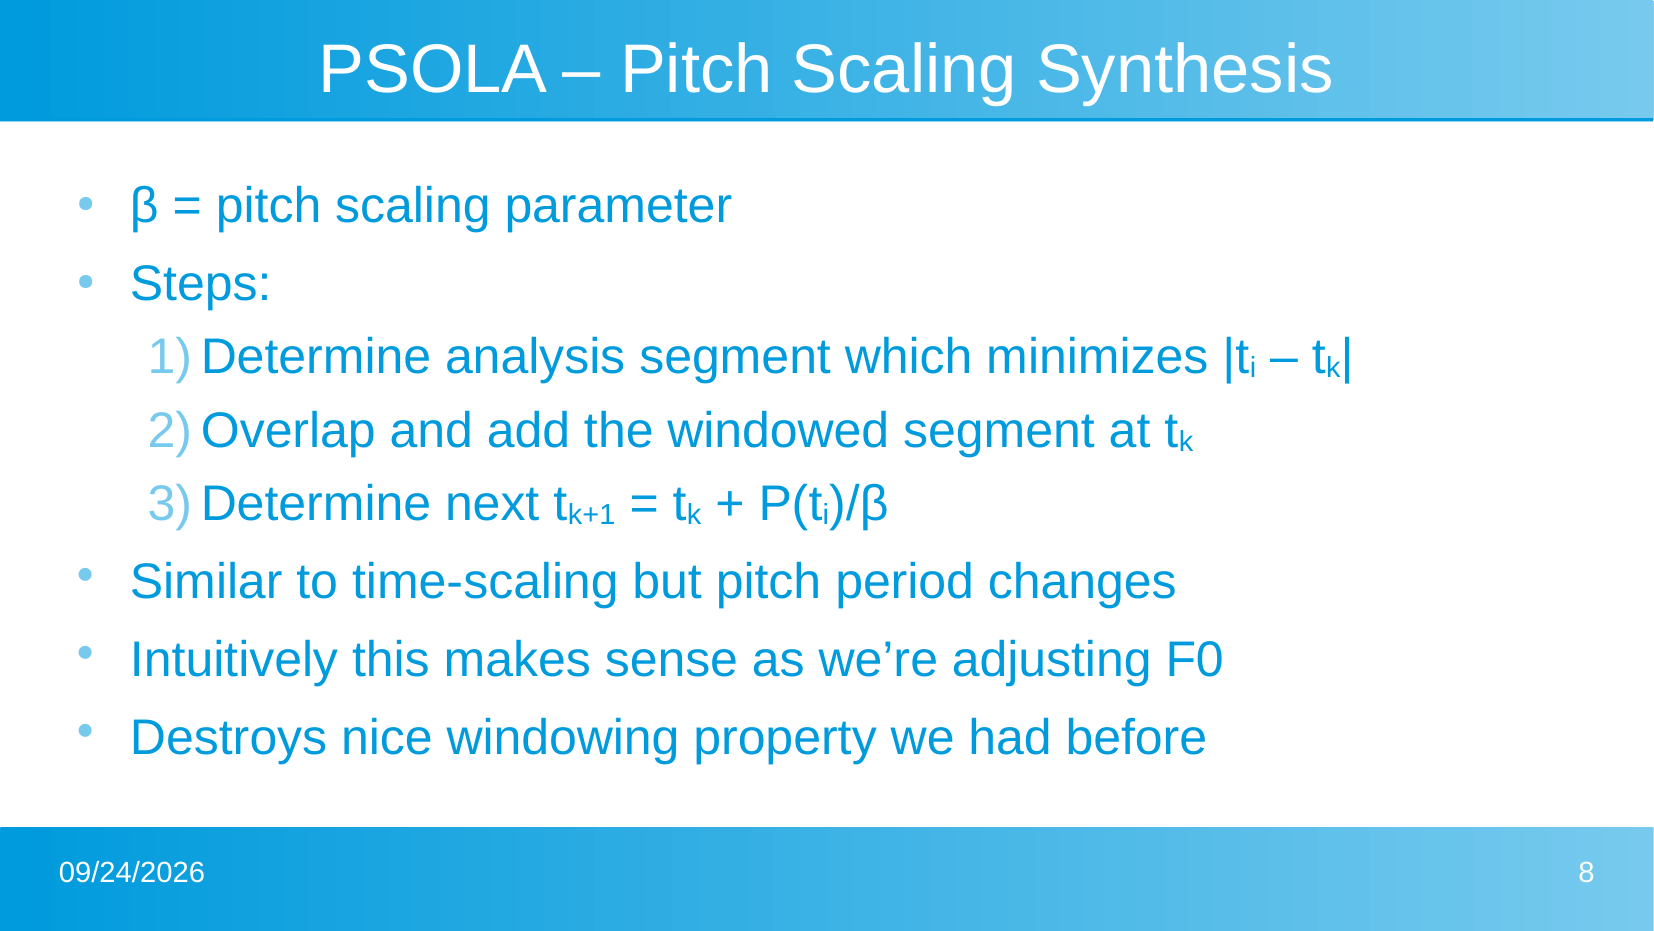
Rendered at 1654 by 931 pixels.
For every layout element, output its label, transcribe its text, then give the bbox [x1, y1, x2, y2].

title PSOLA – Pitch Scaling Synthesis [59, 29, 1595, 108]
list β = pitch scaling parameter Steps: Determine analysis segment which minimizes |ti – tk| Overlap and add the windowed segment at tk Determine next tk+1 = tk + P(ti)/β Similar to time-scaling but pitch period changes Intuitively this makes sense as we’re adjusting F0 Destroys nice windowing property we had before [59, 177, 1595, 768]
